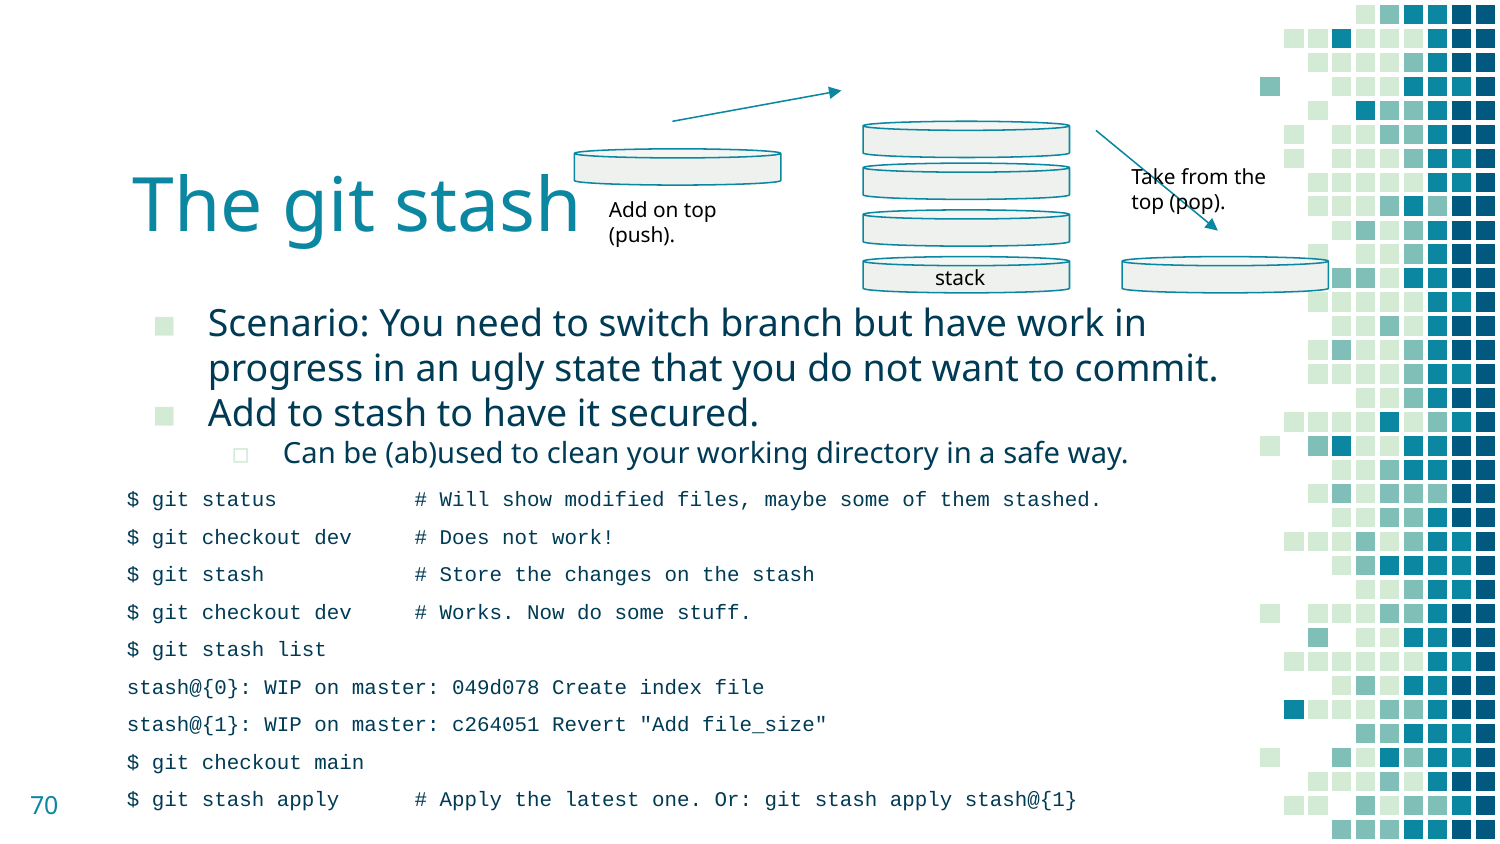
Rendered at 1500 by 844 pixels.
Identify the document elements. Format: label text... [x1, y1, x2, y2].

text_box Take from the top (pop). [1116, 148, 1304, 229]
text_box 1 [863, 163, 1070, 173]
text_box [574, 154, 781, 184]
text_box [1122, 262, 1329, 293]
text_box [863, 262, 919, 293]
text_box 1 [574, 148, 781, 158]
text_box stack [919, 249, 1107, 305]
text_box 1 [1122, 256, 1329, 266]
title The git stash [117, 121, 1227, 262]
text_box 1 [863, 121, 1070, 131]
list $ git status # Will show modified files, maybe some of them stashed. $ git checkout dev # Does not work! $ git stash # Store the changes on the stash $ git checkout dev # Works. Now do some stuff. $ git stash list stash@{0}: WIP on master: 049d078 Create index file stash@{1}: WIP on master: c264051 Revert "Add file_size" $ git checkout main $ git stash apply # Apply the latest one. Or: git stash apply stash@{1} [111, 470, 1221, 844]
slide_number <number> [15, 774, 105, 839]
text_box 1 [863, 257, 919, 266]
text_box 1 [863, 209, 1070, 219]
list Scenario: You need to switch branch but have work in progress in an ugly state that you do not want to commit. Add to stash to have it secured. Can be (ab)used to clean your working directory in a safe way. [117, 284, 1274, 774]
text_box [863, 168, 1070, 200]
text_box [863, 215, 1070, 247]
text_box [863, 127, 1070, 158]
text_box Add on top (push). [593, 181, 781, 262]
